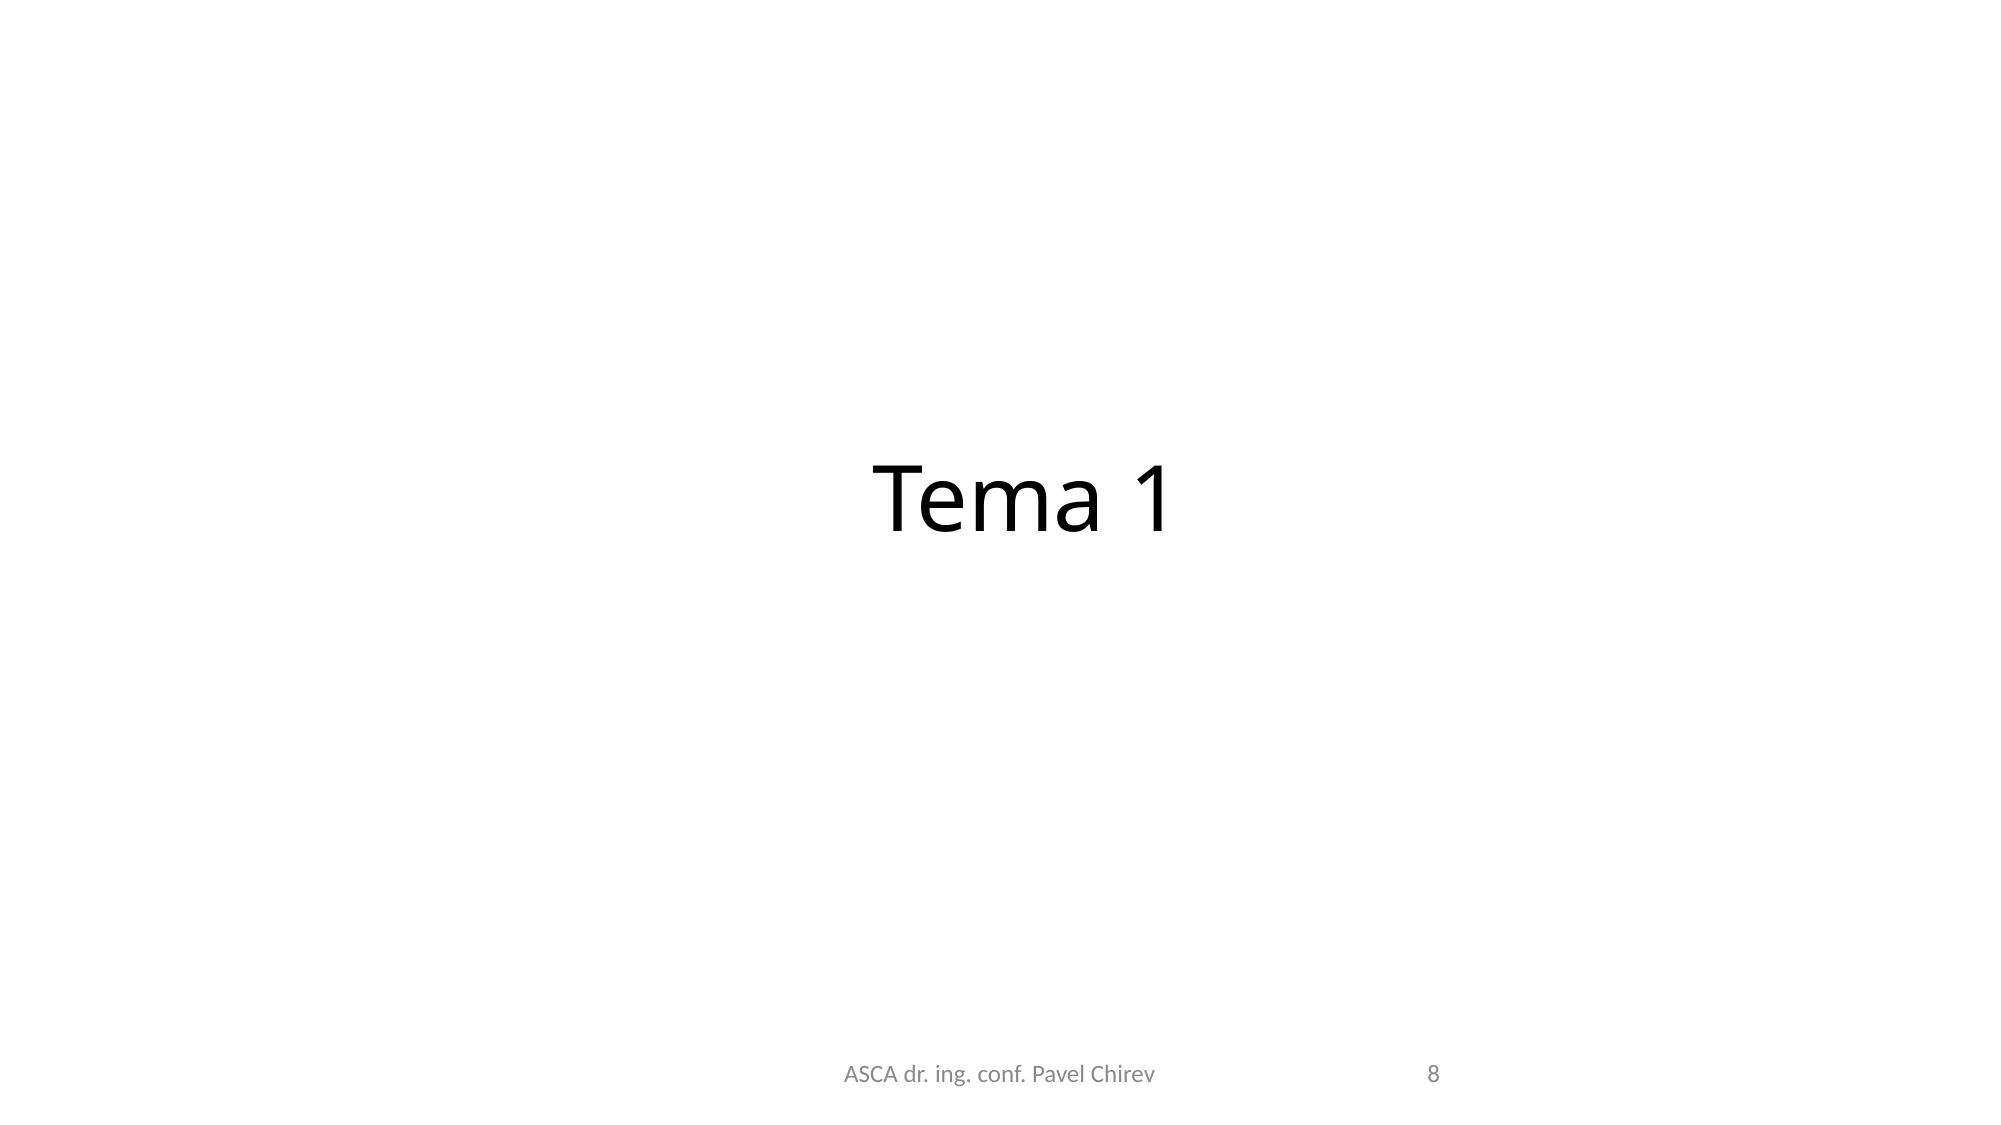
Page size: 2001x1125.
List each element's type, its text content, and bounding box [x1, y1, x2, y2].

title Tema 1 [164, 393, 1890, 611]
text_box [1412, 1042, 1863, 1103]
text_box ASCA dr. ing. conf. Pavel Chirev [662, 1042, 1338, 1103]
